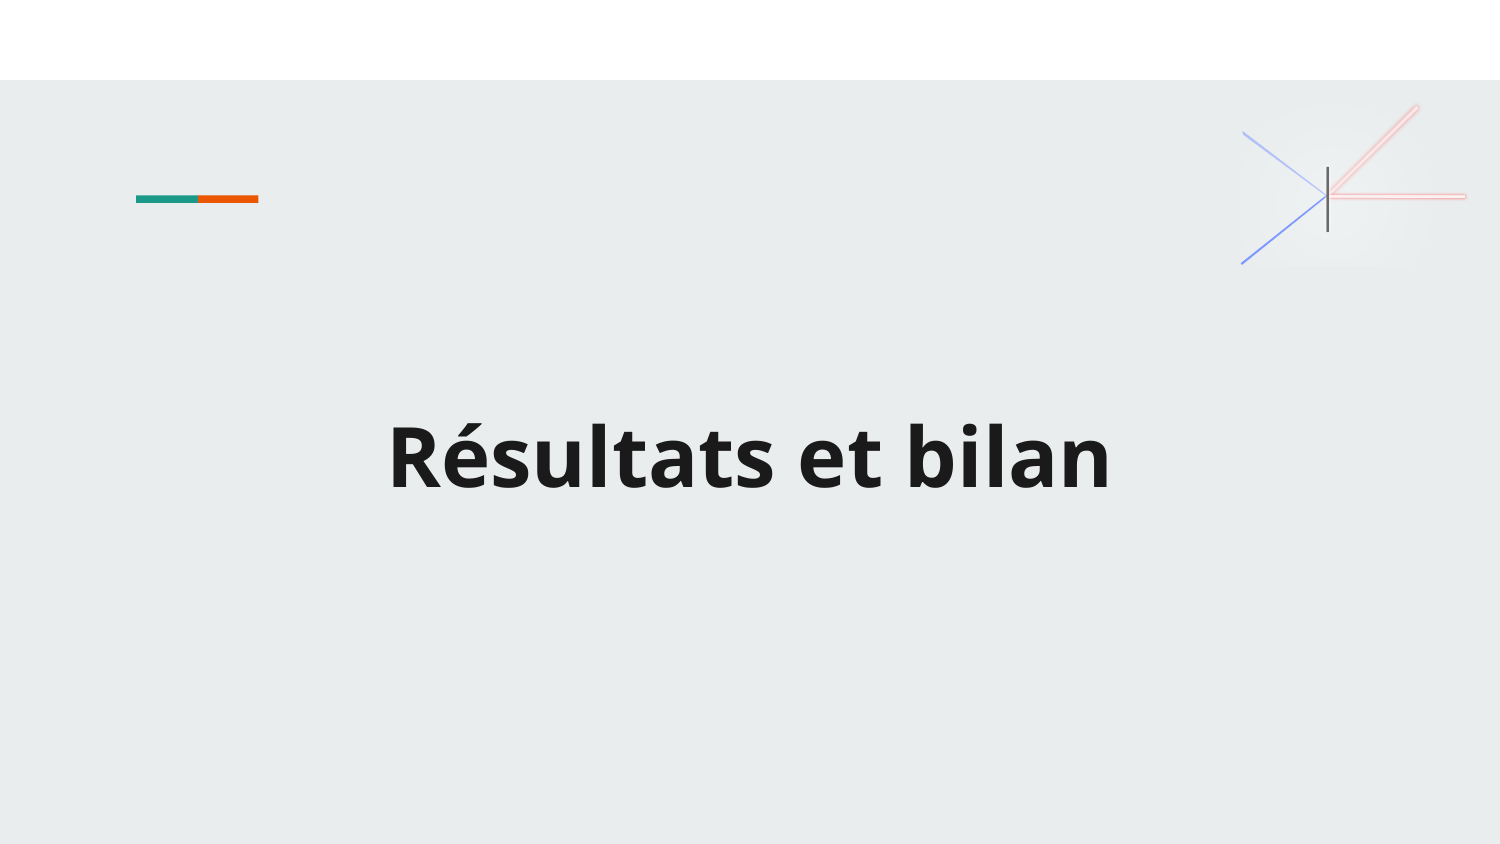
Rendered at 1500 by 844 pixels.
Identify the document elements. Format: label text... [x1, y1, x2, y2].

picture [1240, 100, 1469, 266]
title Résultats et bilan [119, 383, 1381, 551]
